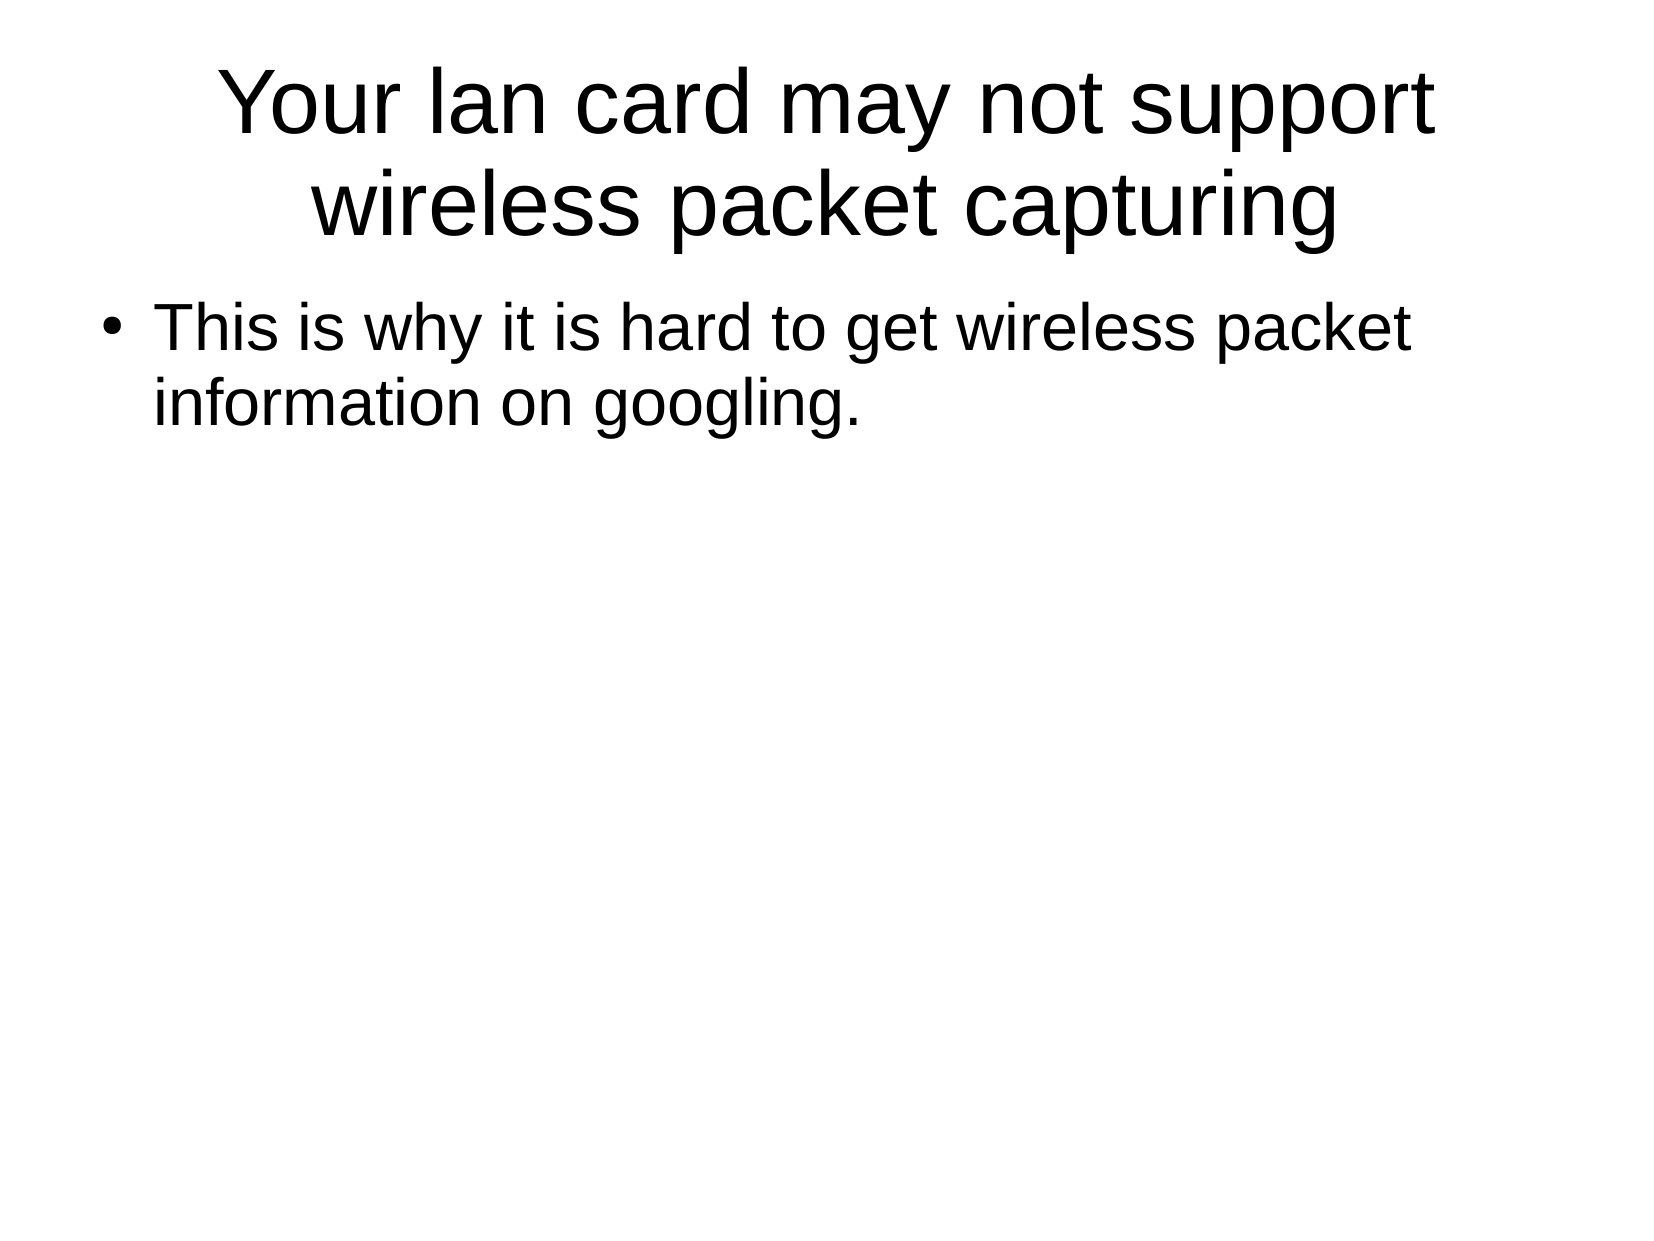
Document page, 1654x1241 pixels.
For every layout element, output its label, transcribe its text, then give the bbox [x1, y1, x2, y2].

list This is why it is hard to get wireless packet information on googling. [82, 290, 1571, 1010]
title Your lan card may not support wireless packet capturing [82, 49, 1571, 257]
